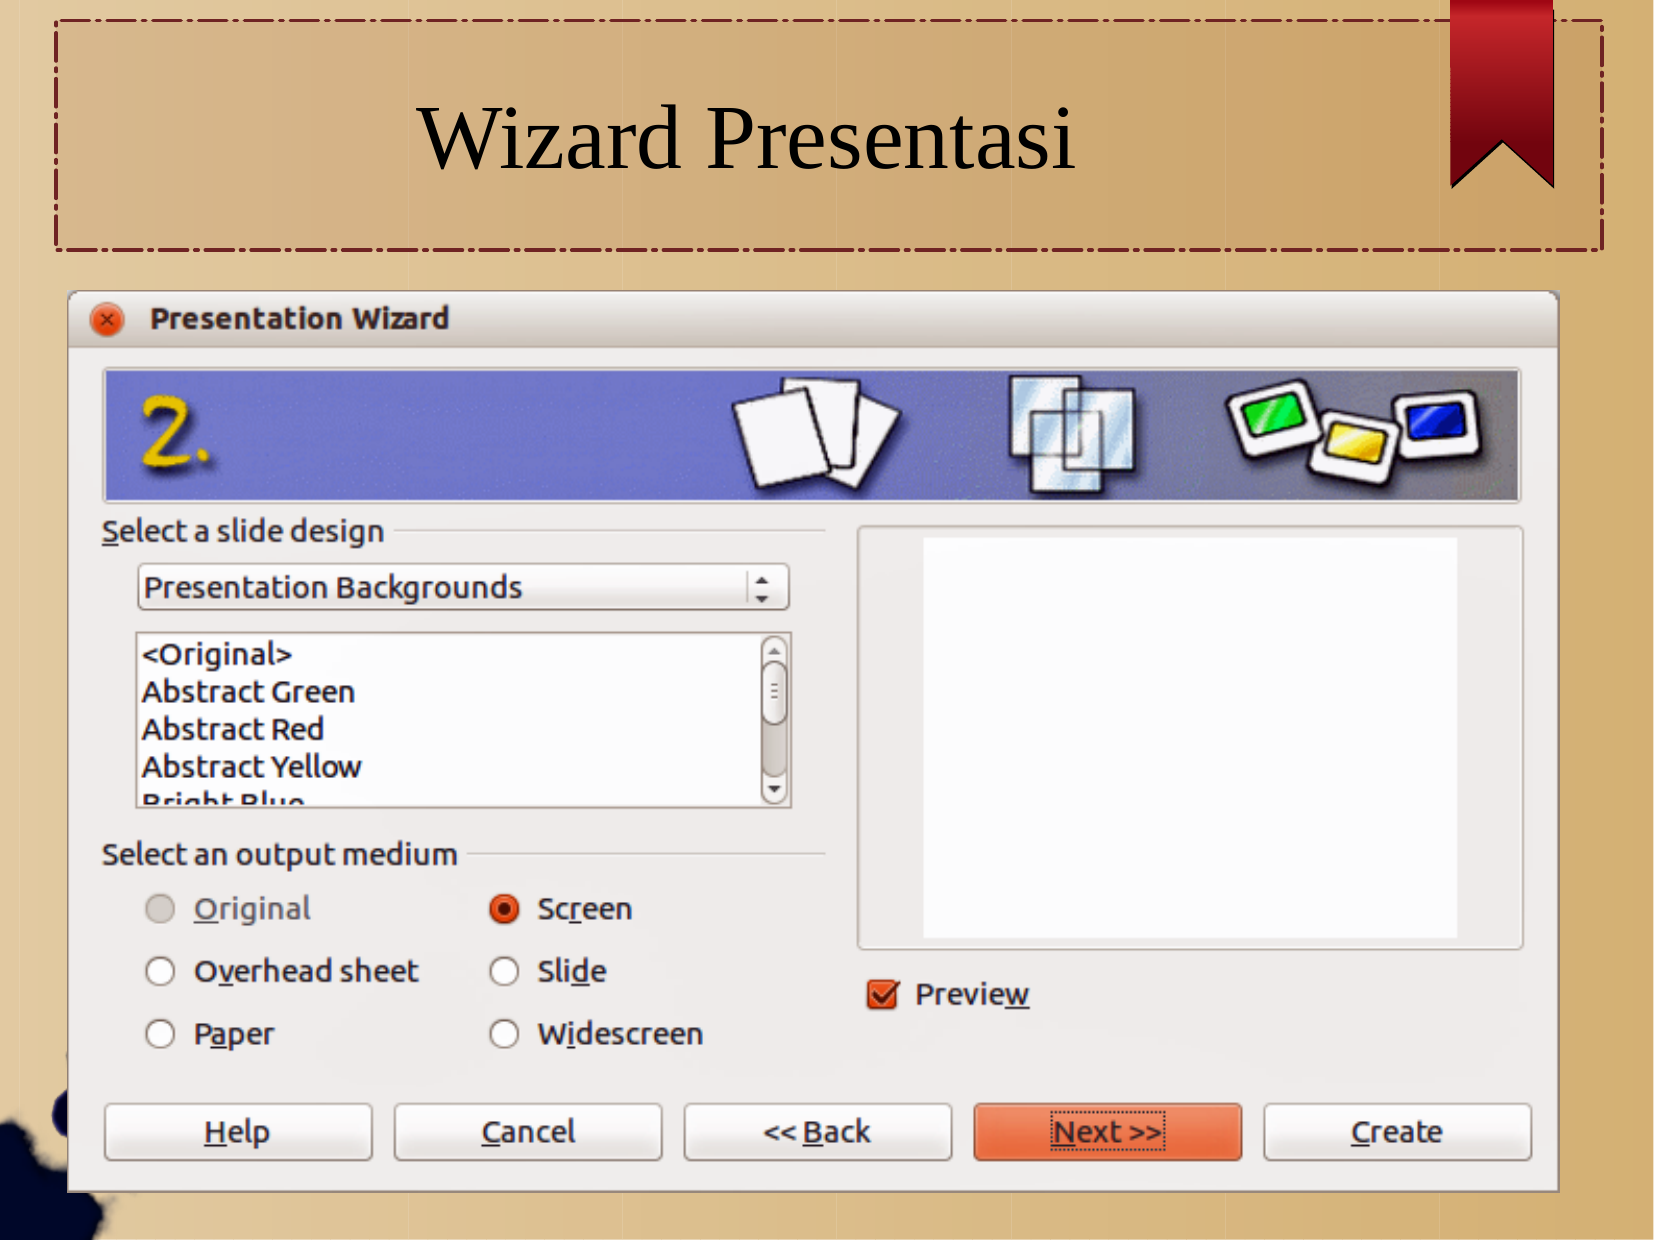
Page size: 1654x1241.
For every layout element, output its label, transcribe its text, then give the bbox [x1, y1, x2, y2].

picture [67, 290, 1560, 1193]
title Wizard Presentasi [82, 47, 1412, 229]
